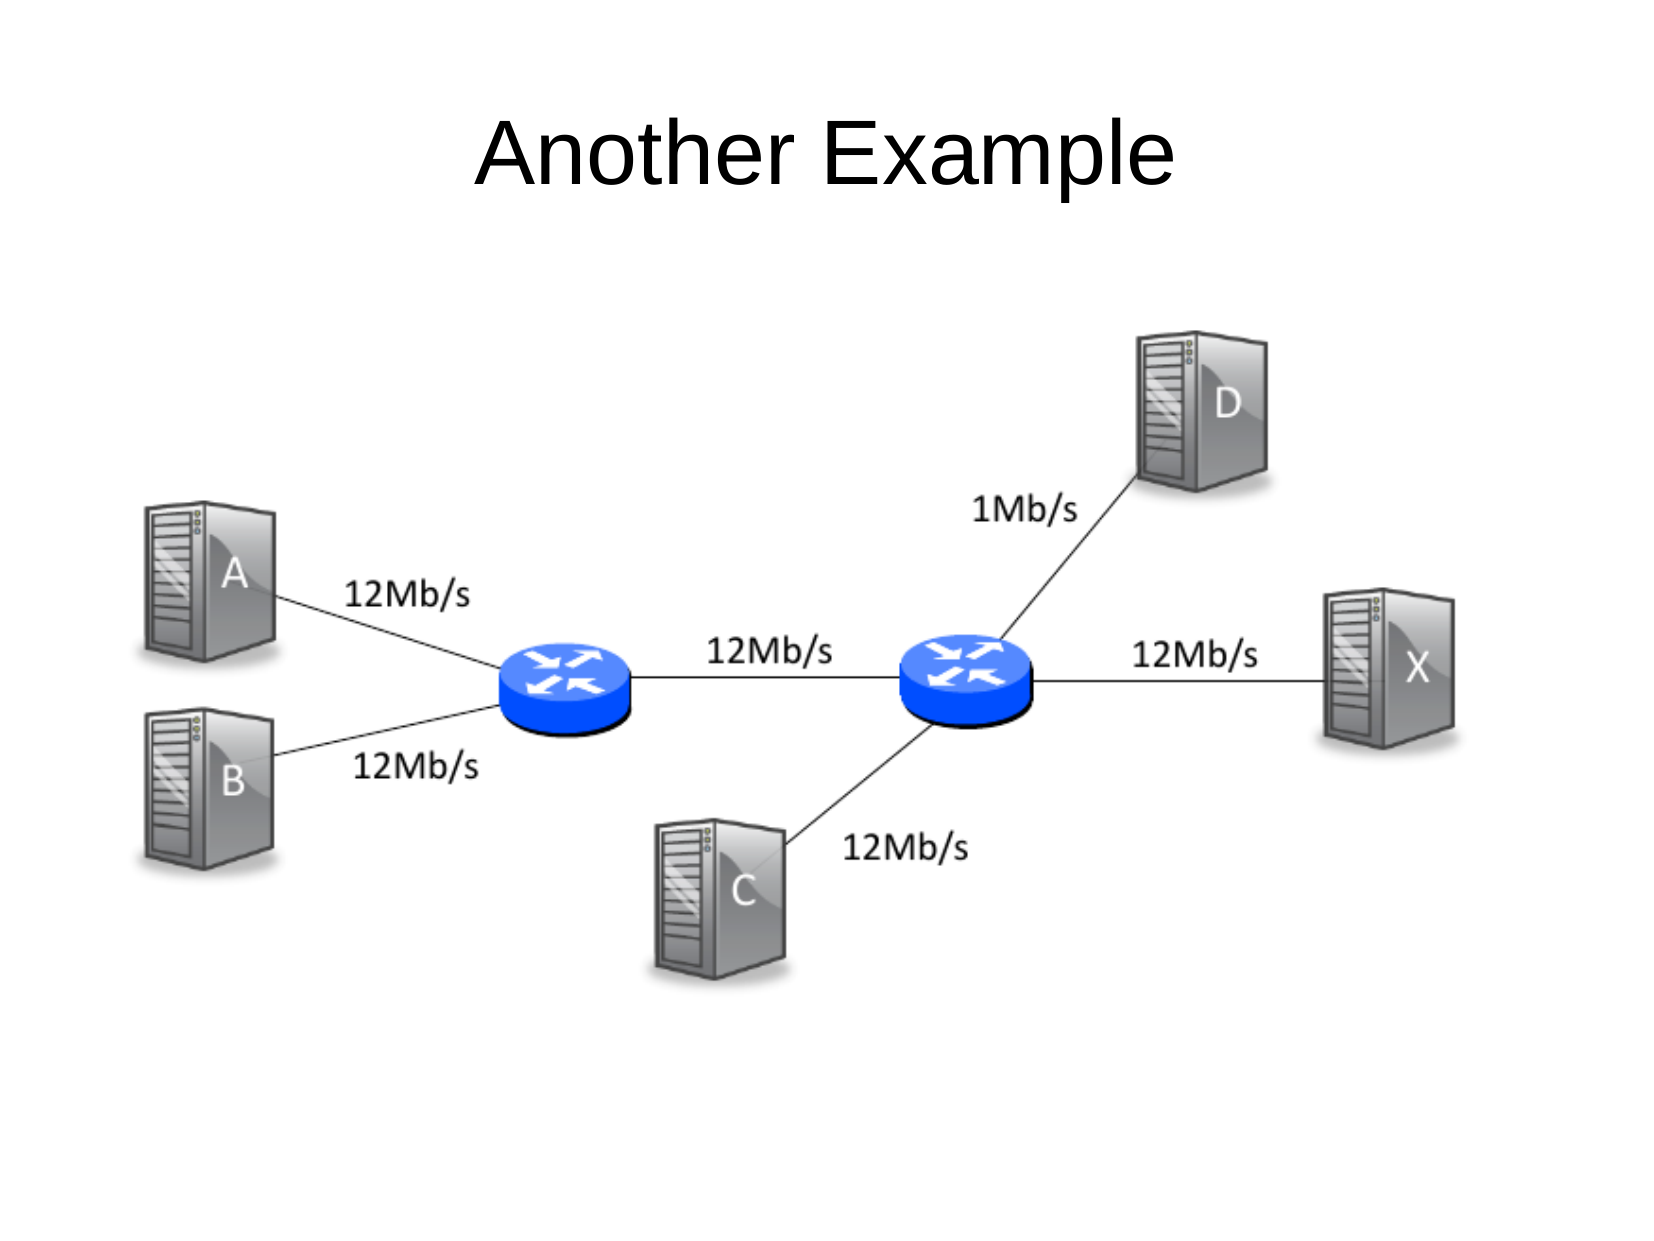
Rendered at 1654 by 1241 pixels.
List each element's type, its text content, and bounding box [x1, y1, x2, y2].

title Another Example [82, 49, 1571, 257]
picture [80, 329, 1546, 1000]
